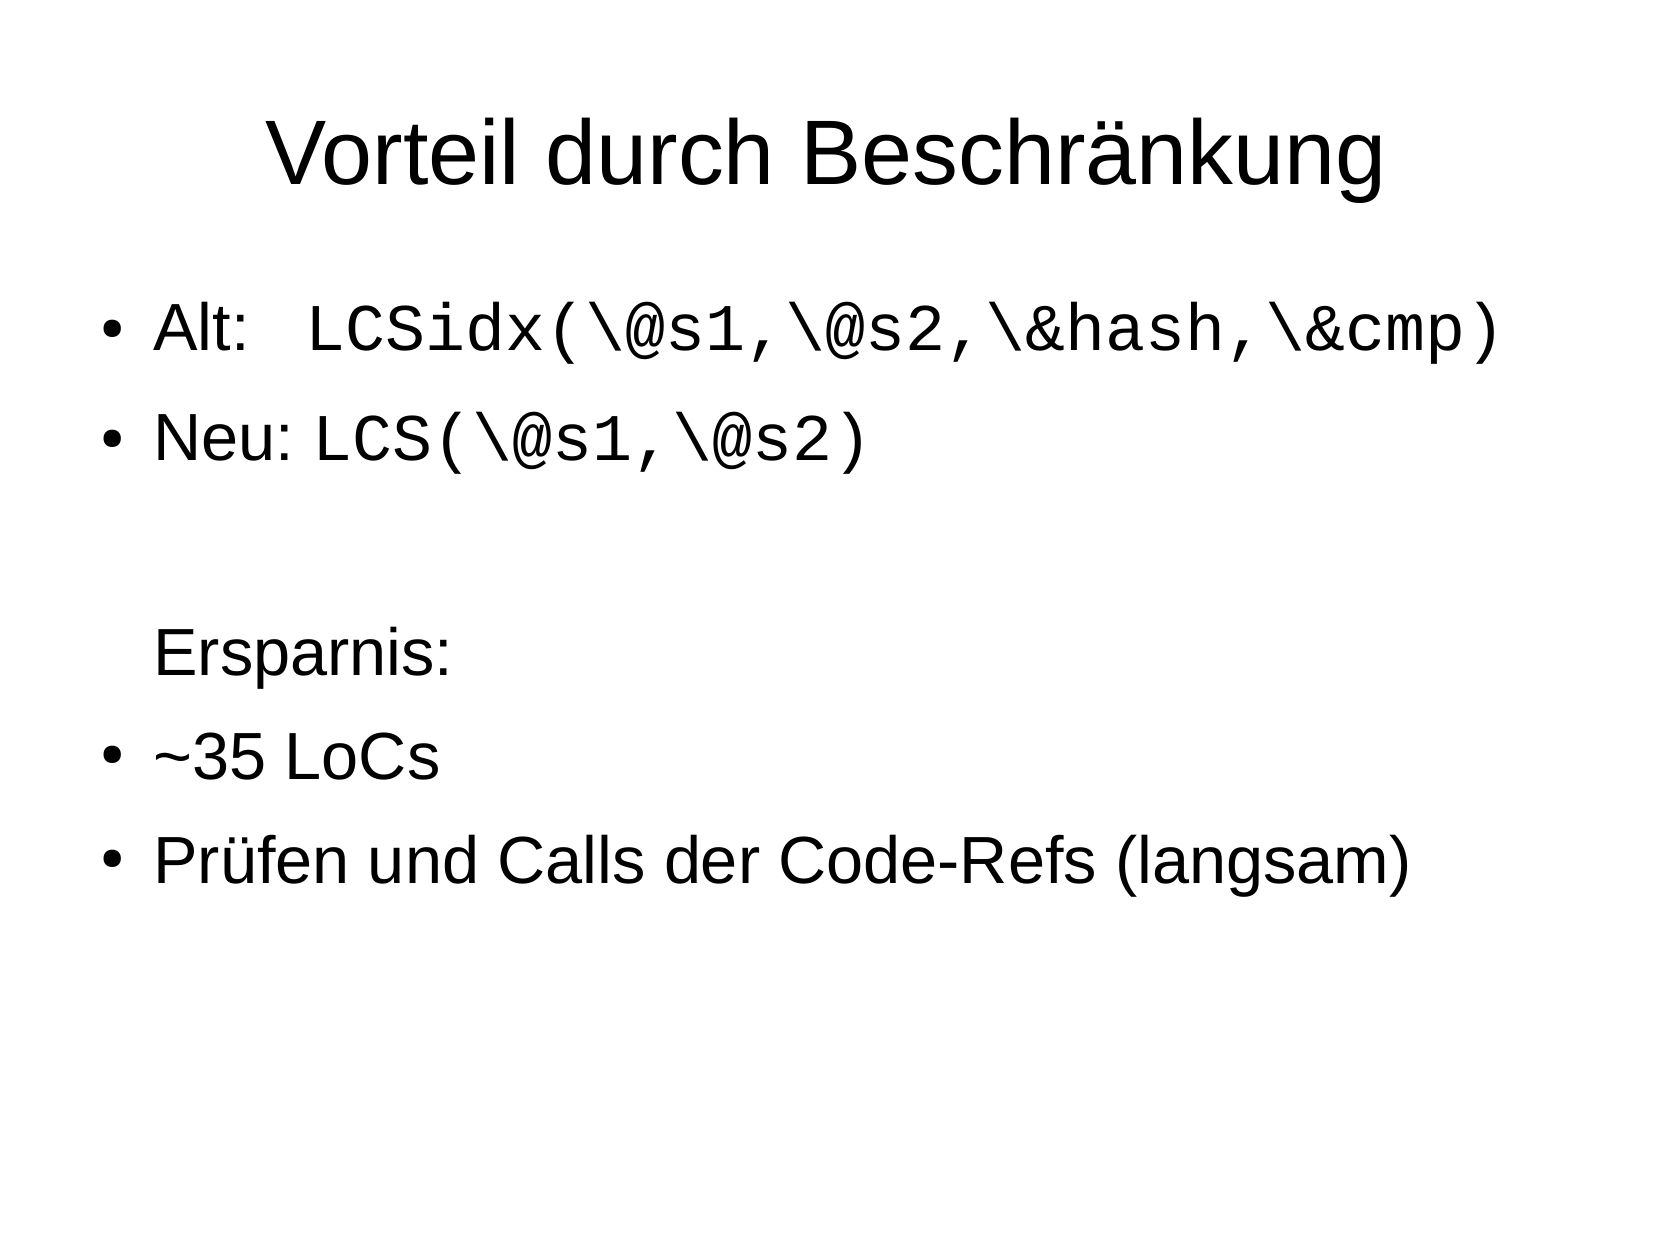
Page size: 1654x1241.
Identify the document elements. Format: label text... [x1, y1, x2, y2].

list Alt: LCSidx(\@s1,\@s2,\&hash,\&cmp) Neu: LCS(\@s1,\@s2) Ersparnis: ~35 LoCs Prüfen und Calls der Code-Refs (langsam) [82, 290, 1571, 1010]
title Vorteil durch Beschränkung [82, 49, 1571, 257]
